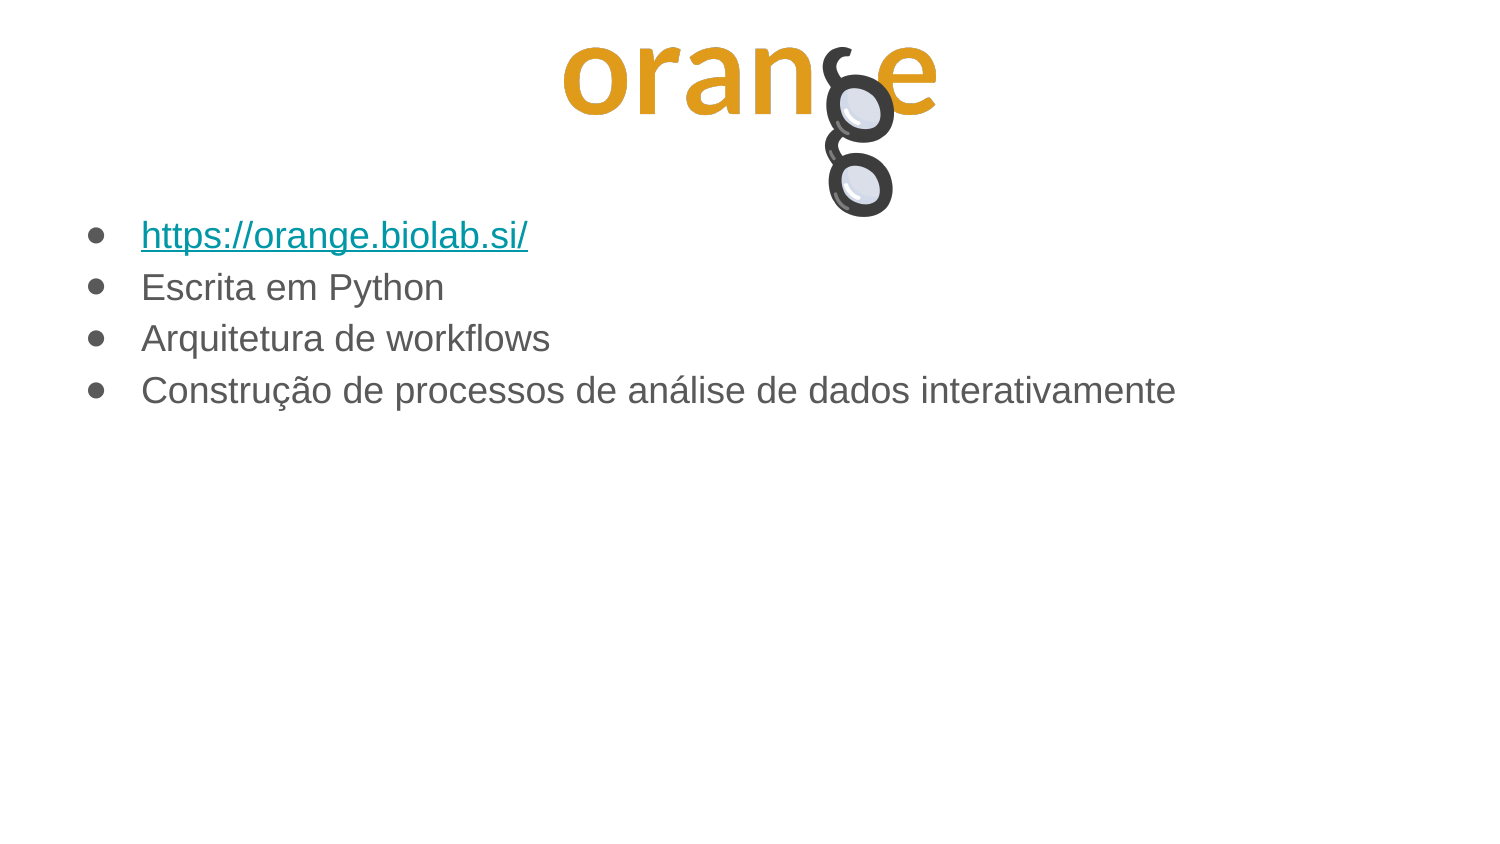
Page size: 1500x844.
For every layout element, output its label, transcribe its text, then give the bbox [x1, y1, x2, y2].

picture [564, 47, 936, 217]
list https://orange.biolab.si/ Escrita em Python Arquitetura de workflows Construção de processos de análise de dados interativamente [51, 189, 1449, 750]
